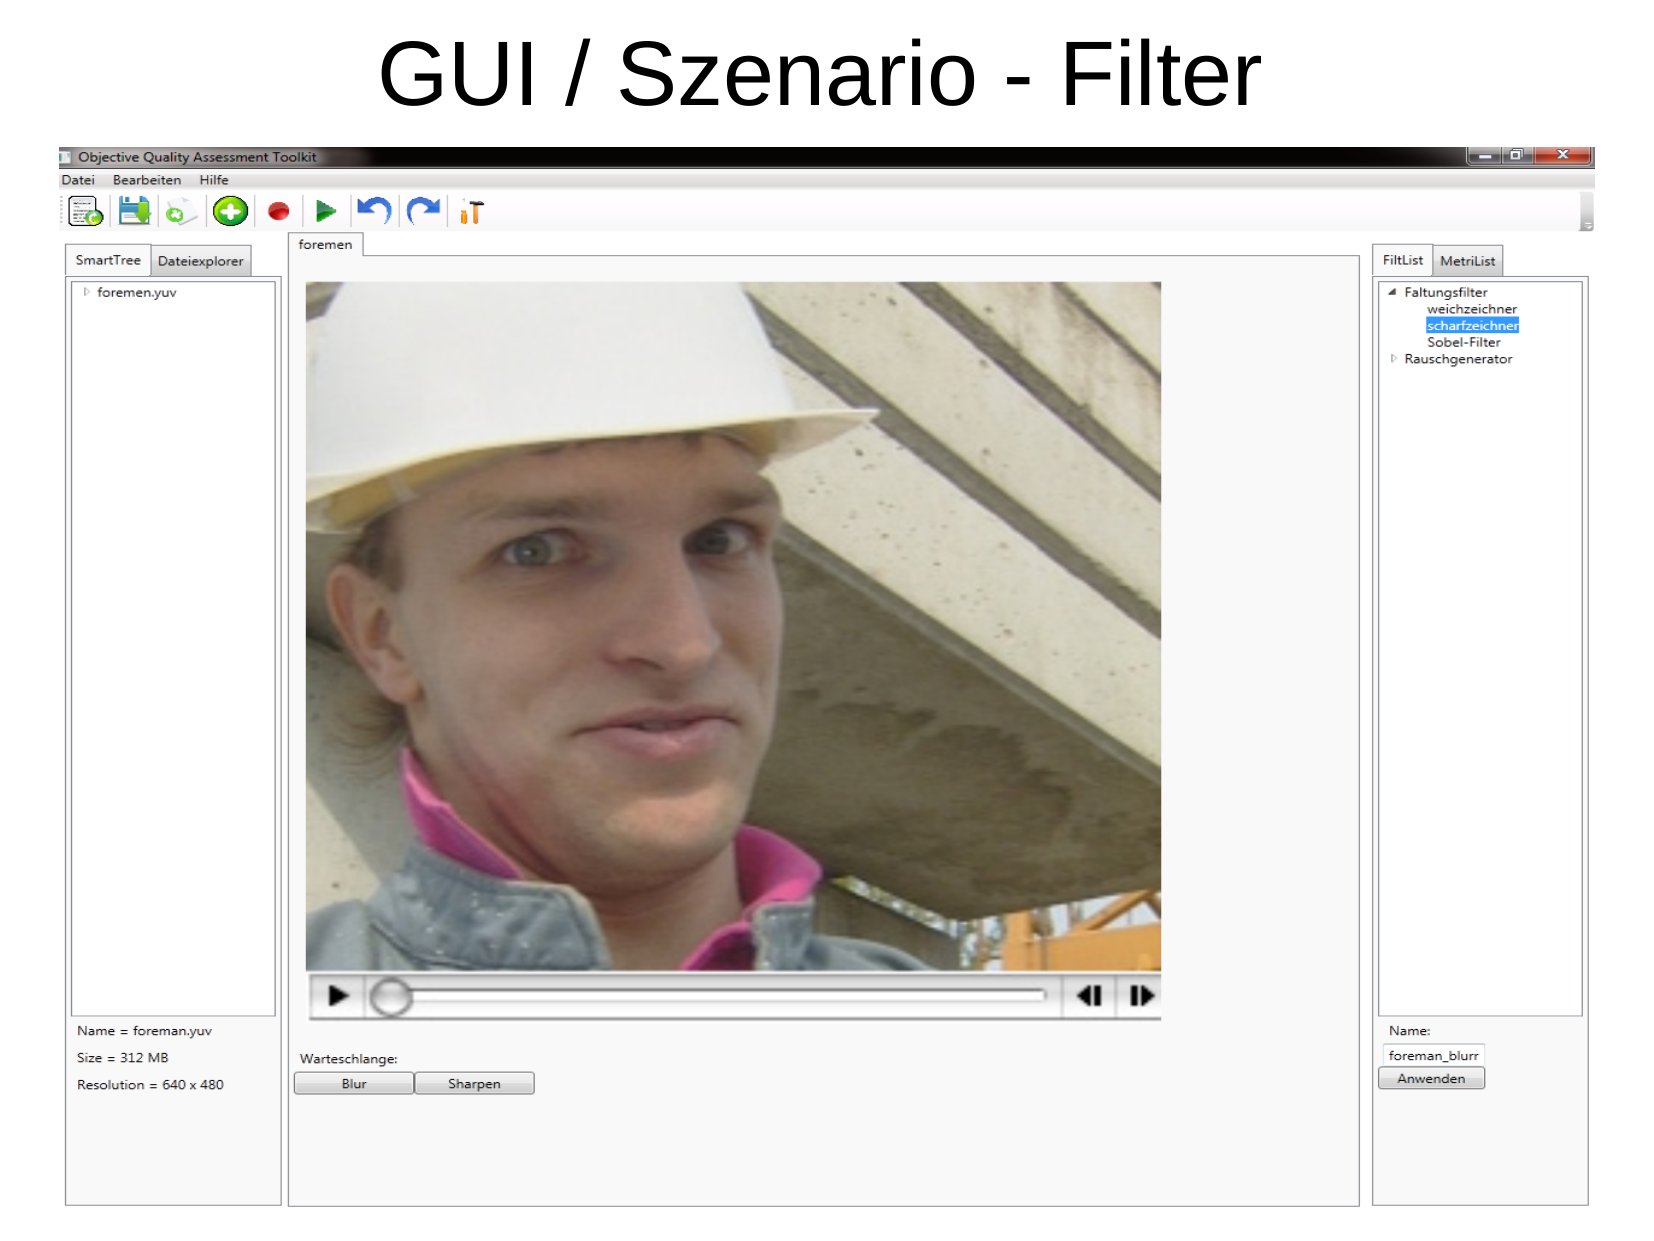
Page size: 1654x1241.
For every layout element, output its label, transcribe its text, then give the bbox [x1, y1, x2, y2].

picture [59, 147, 1595, 1211]
title GUI / Szenario - Filter [76, 0, 1565, 147]
